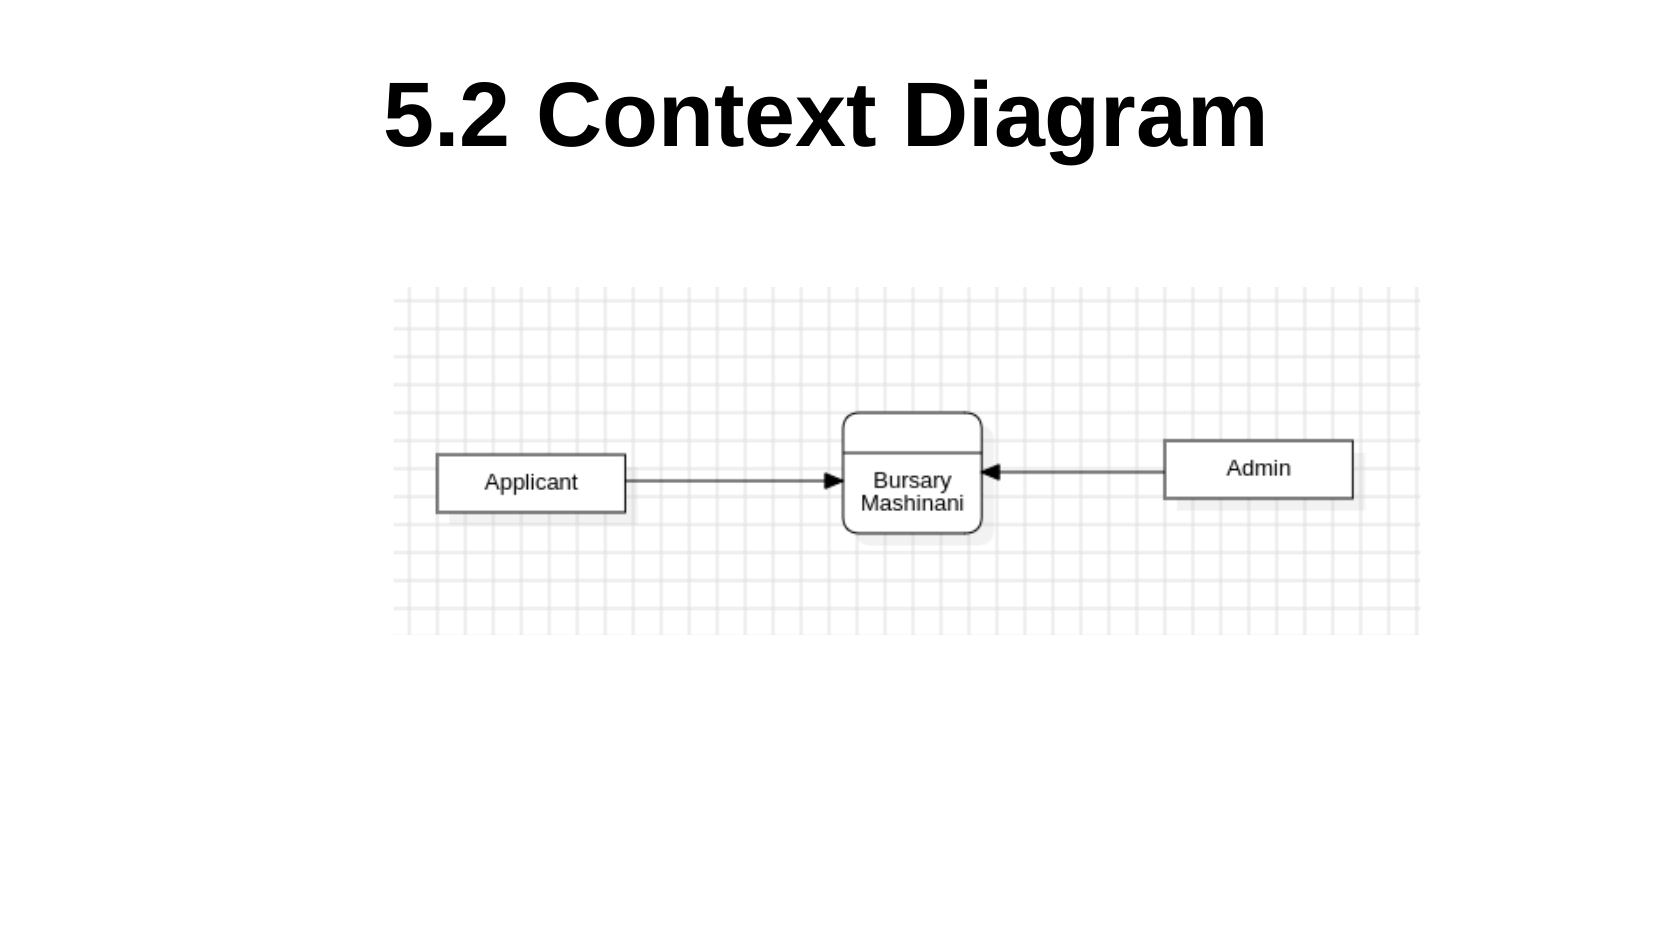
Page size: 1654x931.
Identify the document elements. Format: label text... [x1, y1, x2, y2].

picture [393, 287, 1421, 635]
title 5.2 Context Diagram [82, 37, 1571, 193]
